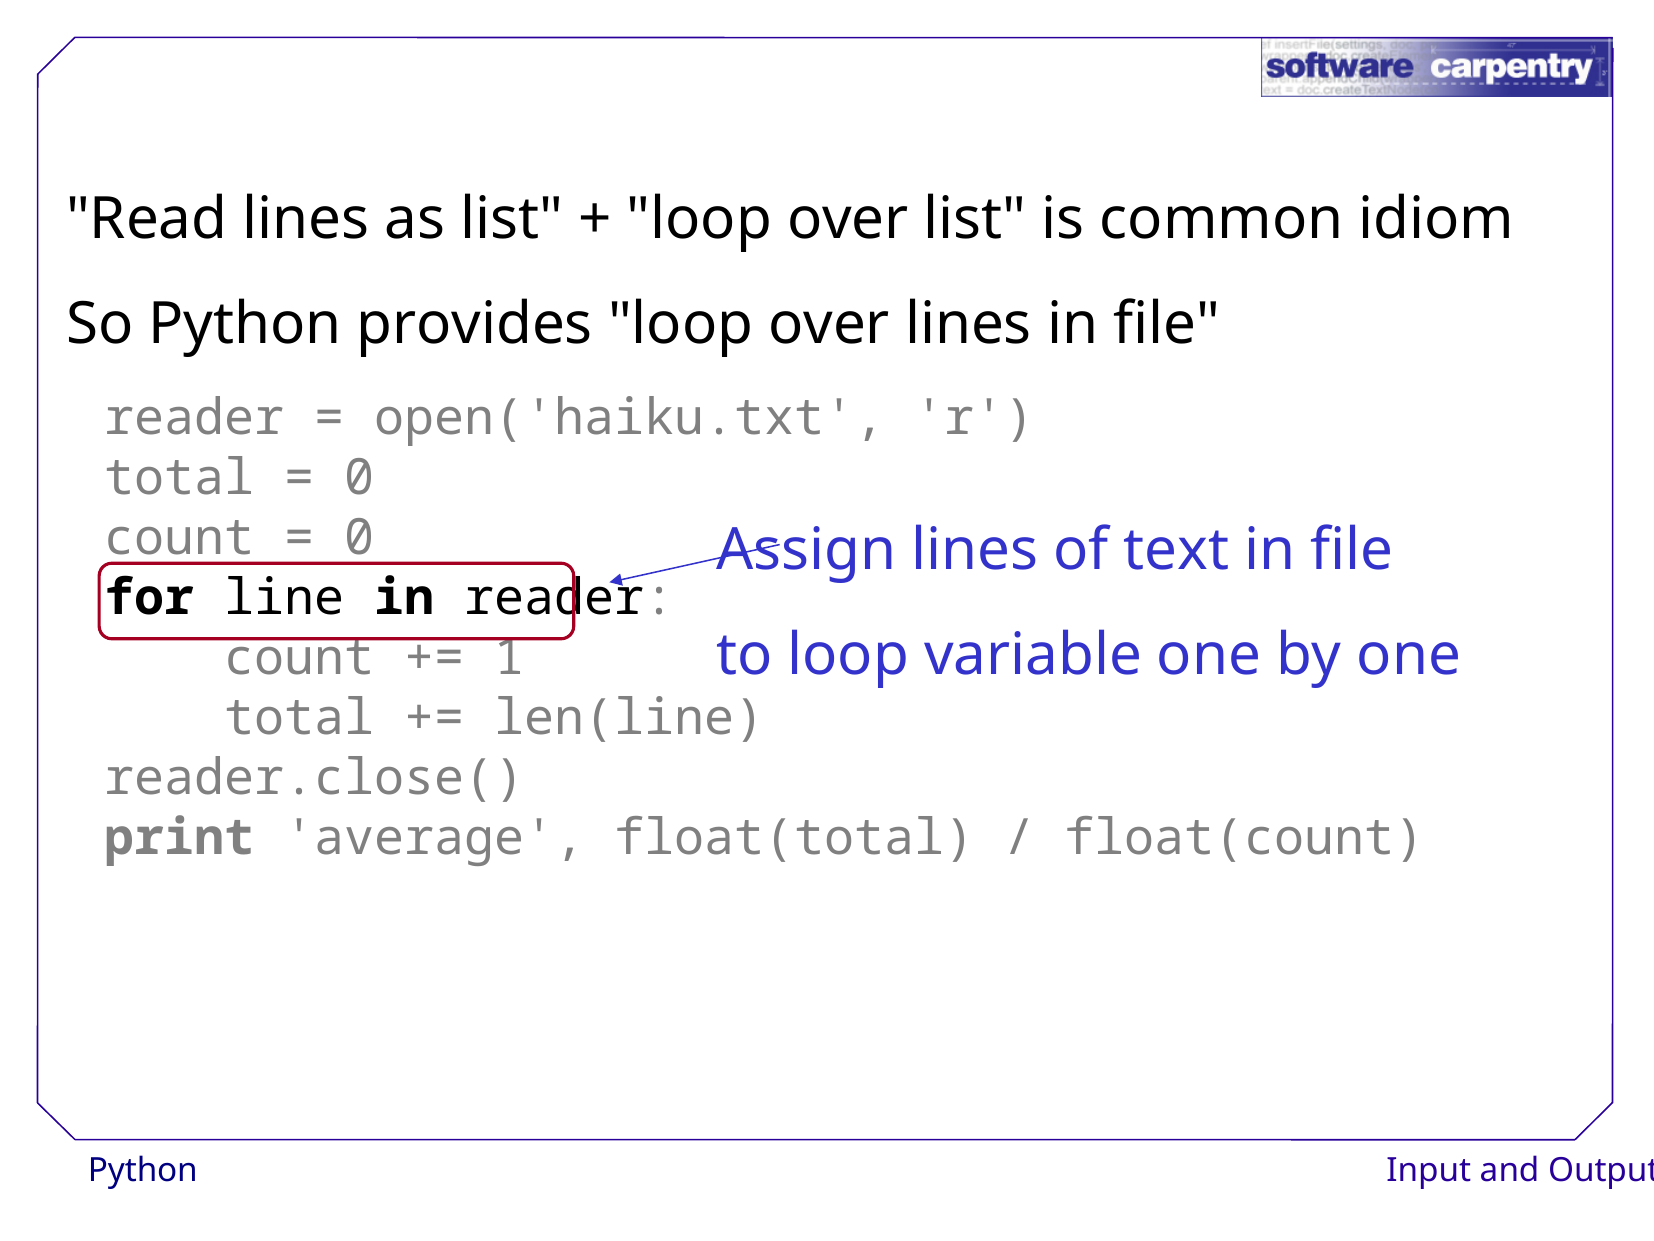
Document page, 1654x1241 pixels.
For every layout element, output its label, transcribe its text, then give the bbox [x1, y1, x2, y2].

picture [1261, 39, 1613, 97]
text_box "Read lines as list" + "loop over list" is common idiom So Python provides "loop over lines in file" [51, 137, 1654, 364]
text_box reader = open('haiku.txt', 'r') total = 0 count = 0 for line in reader: count += 1 total += len(line) reader.close() print 'average', float(total) / float(count) [89, 376, 1512, 942]
text_box Assign lines of text in file to loop variable one by one [701, 468, 1626, 695]
